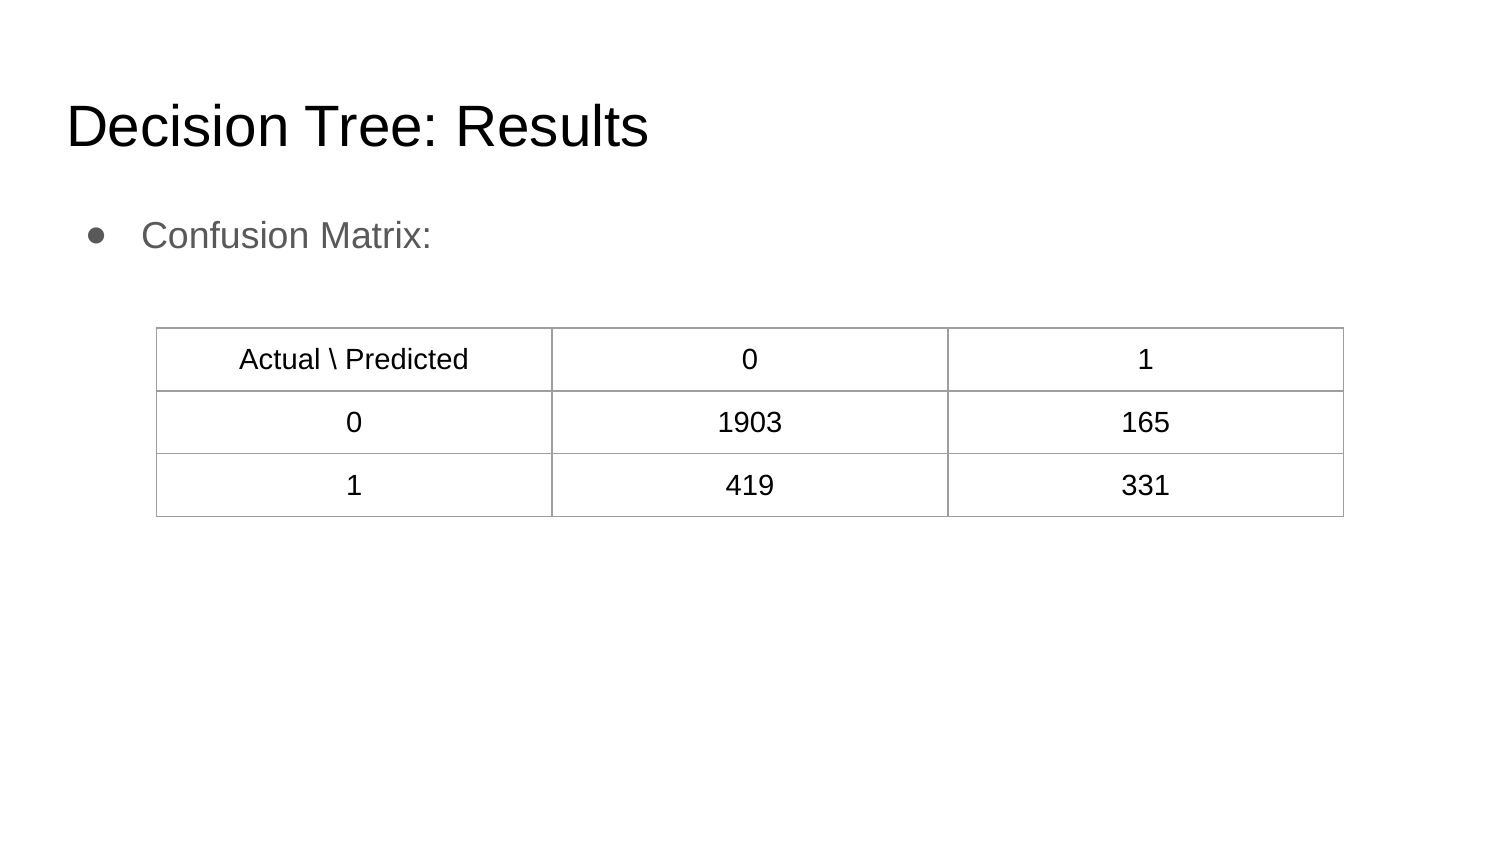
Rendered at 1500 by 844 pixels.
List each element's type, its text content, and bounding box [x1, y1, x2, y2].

table_cell 1903 [553, 392, 947, 453]
table_header 0 [553, 329, 947, 390]
table_cell 0 [157, 392, 551, 453]
table_cell 1 [157, 454, 551, 516]
table_cell 165 [949, 392, 1343, 453]
table_cell 419 [553, 454, 947, 516]
list Confusion Matrix: [51, 189, 1449, 750]
title Decision Tree: Results [51, 72, 1449, 167]
table_header 1 [949, 329, 1343, 390]
table_header Actual \ Predicted [157, 329, 551, 390]
table_cell 331 [949, 454, 1343, 516]
